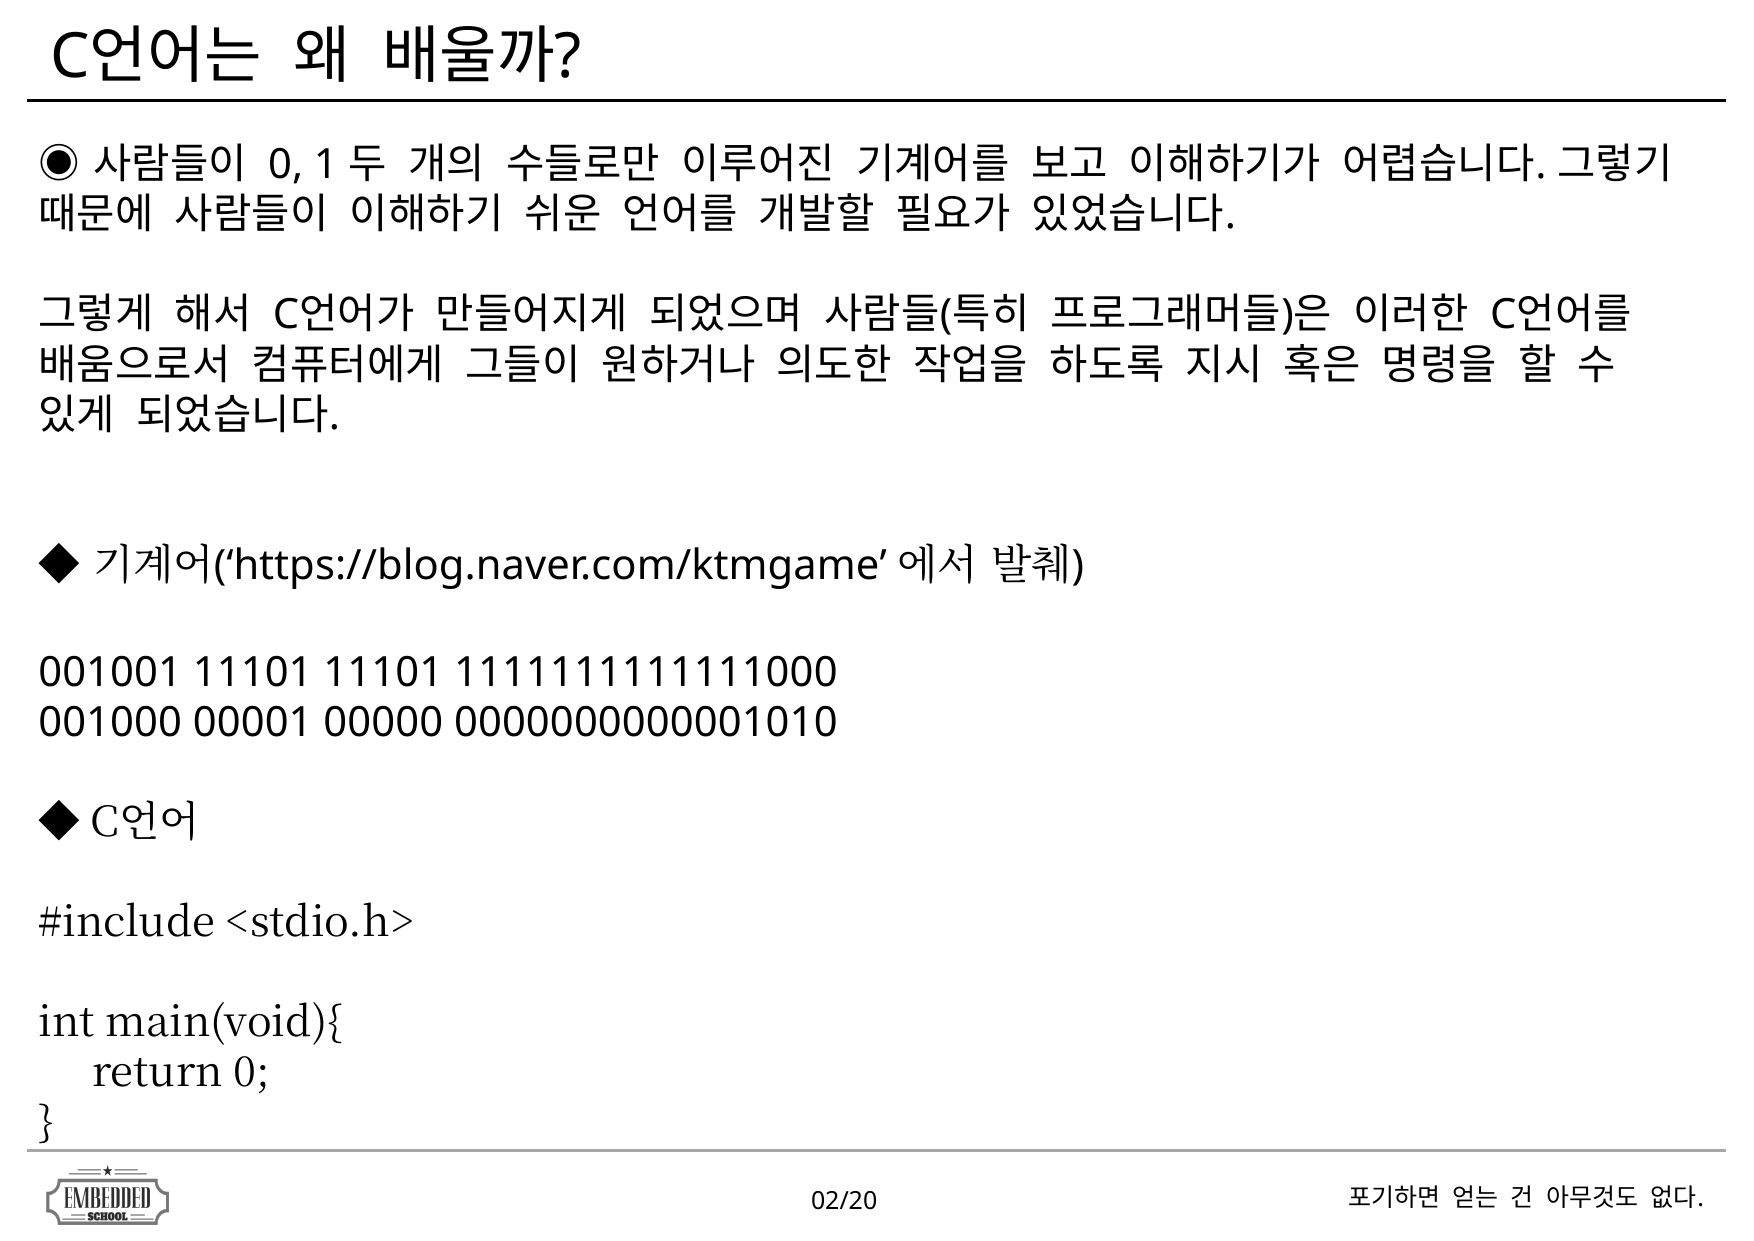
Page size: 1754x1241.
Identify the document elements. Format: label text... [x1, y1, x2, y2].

text_box 02/20 [765, 1177, 923, 1223]
text_box ◉ 사람들이 0, 1 두 개의 수들로만 이루어진 기계어를 보고 이해하기가 어렵습니다. 그렇기 때문에 사람들이 이해하기 쉬운 언어를 개발할 필요가 있었습니다. 그렇게 해서 C언어가 만들어지게 되었으며 사람들(특히 프로그래머들)은 이러한 C언어를 배움으로서 컴퓨터에게 그들이 원하거나 의도한 작업을 하도록 지시 혹은 명령을 할 수 있게 되었습니다. ◆ 기계어(‘https://blog.naver.com/ktmgame’ 에서 발췌) 001001 11101 11101 1111111111111000 001000 00001 00000 0000000000001010 ◆ C언어 #include <stdio.h> int main(void){ return 0; } [23, 129, 1725, 1203]
text_box C언어는 왜 배울까? [35, 7, 1725, 98]
picture [27, 1203, 188, 1231]
